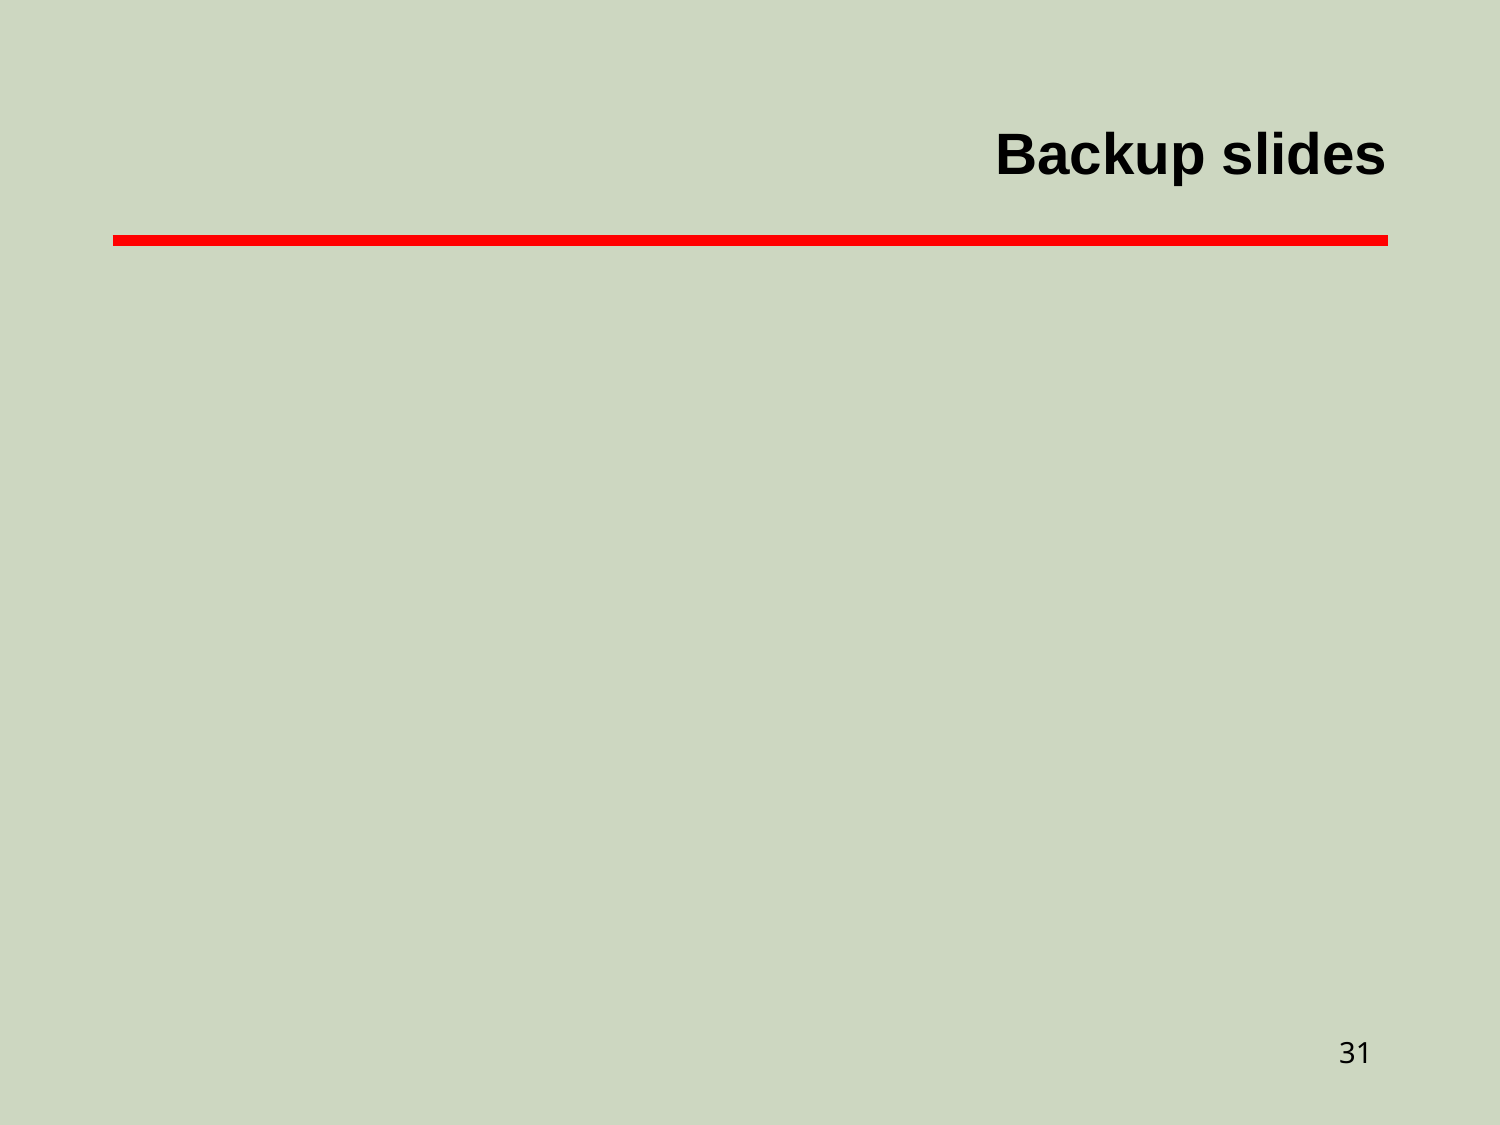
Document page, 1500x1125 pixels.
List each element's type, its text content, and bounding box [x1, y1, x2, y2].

title Backup slides [337, 93, 1388, 217]
